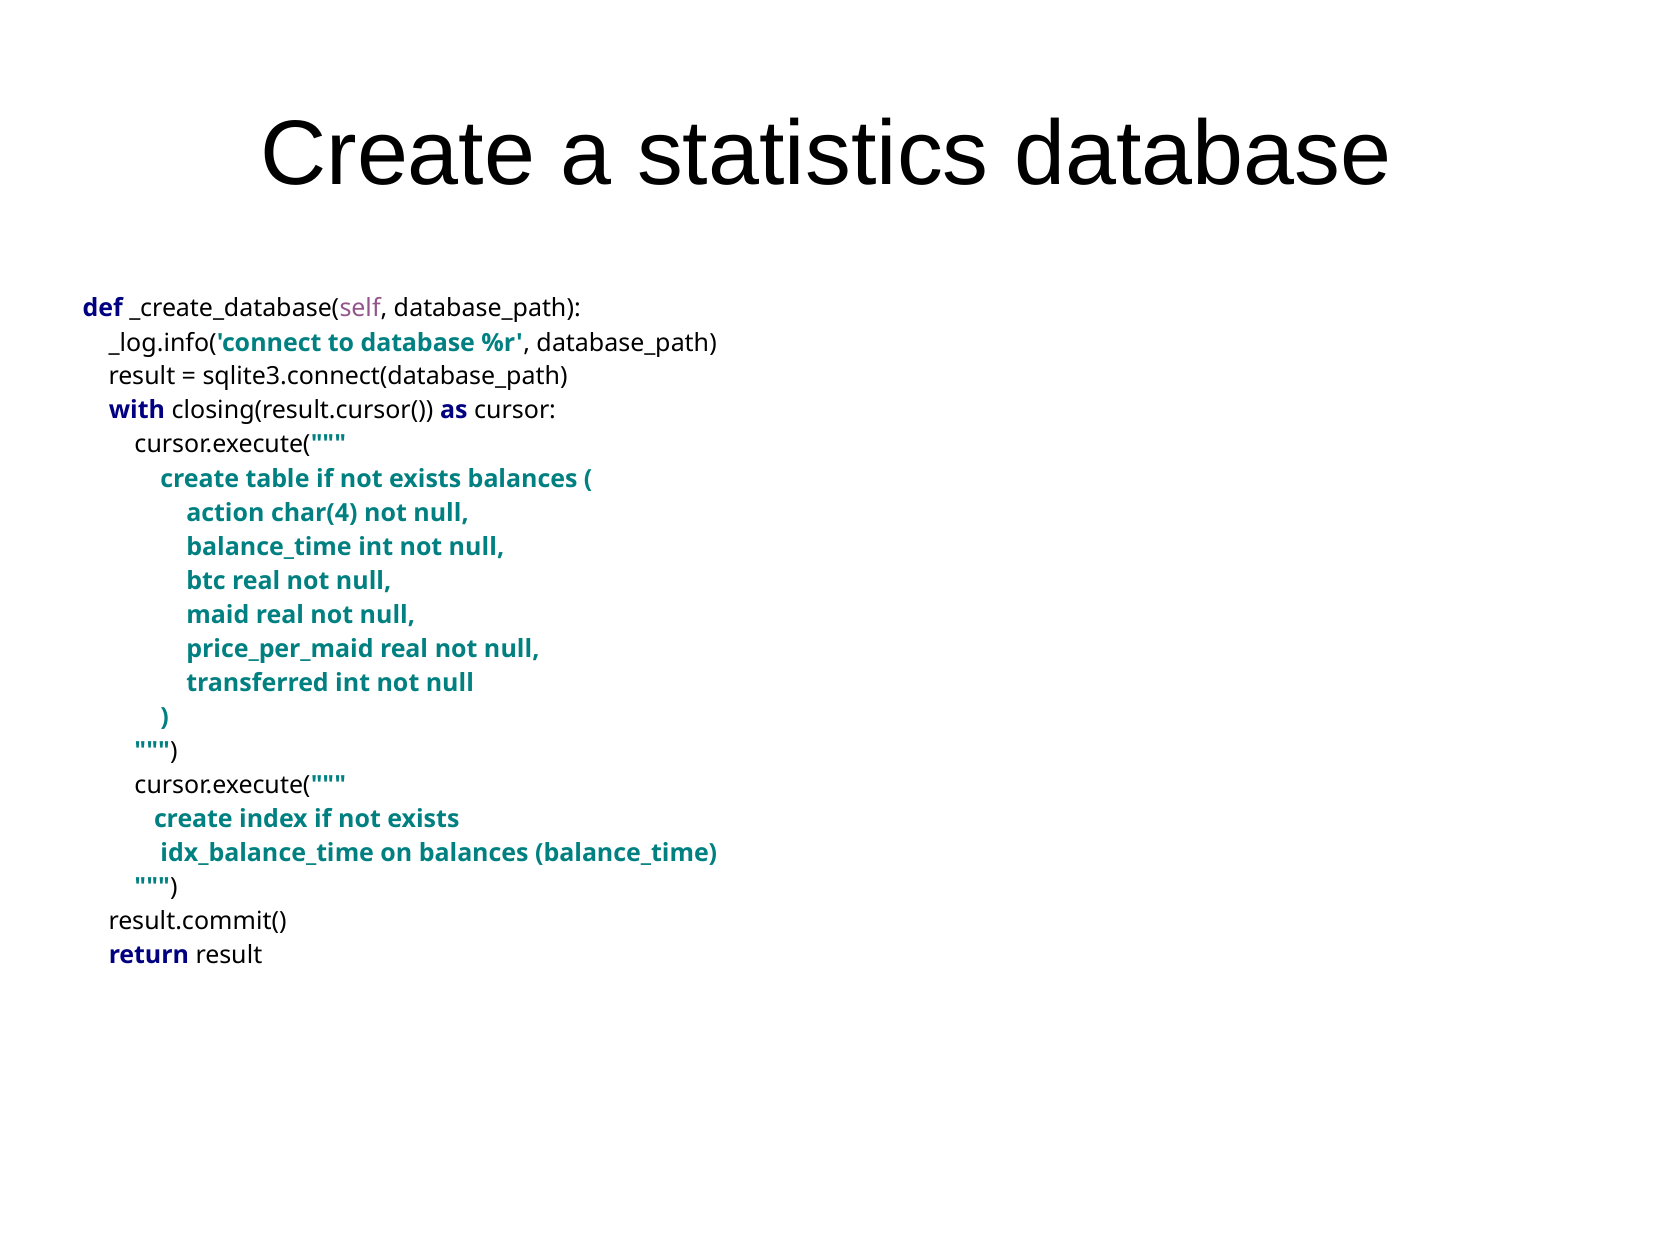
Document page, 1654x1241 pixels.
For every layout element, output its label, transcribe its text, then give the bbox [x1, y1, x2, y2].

list def _create_database(self, database_path): _log.info('connect to database %r', database_path) result = sqlite3.connect(database_path) with closing(result.cursor()) as cursor: cursor.execute(""" create table if not exists balances ( action char(4) not null, balance_time int not null, btc real not null, maid real not null, price_per_maid real not null, transferred int not null ) """) cursor.execute(""" create index if not exists idx_balance_time on balances (balance_time) """) result.commit() return result [82, 290, 1571, 1010]
title Create a statistics database [82, 49, 1571, 257]
